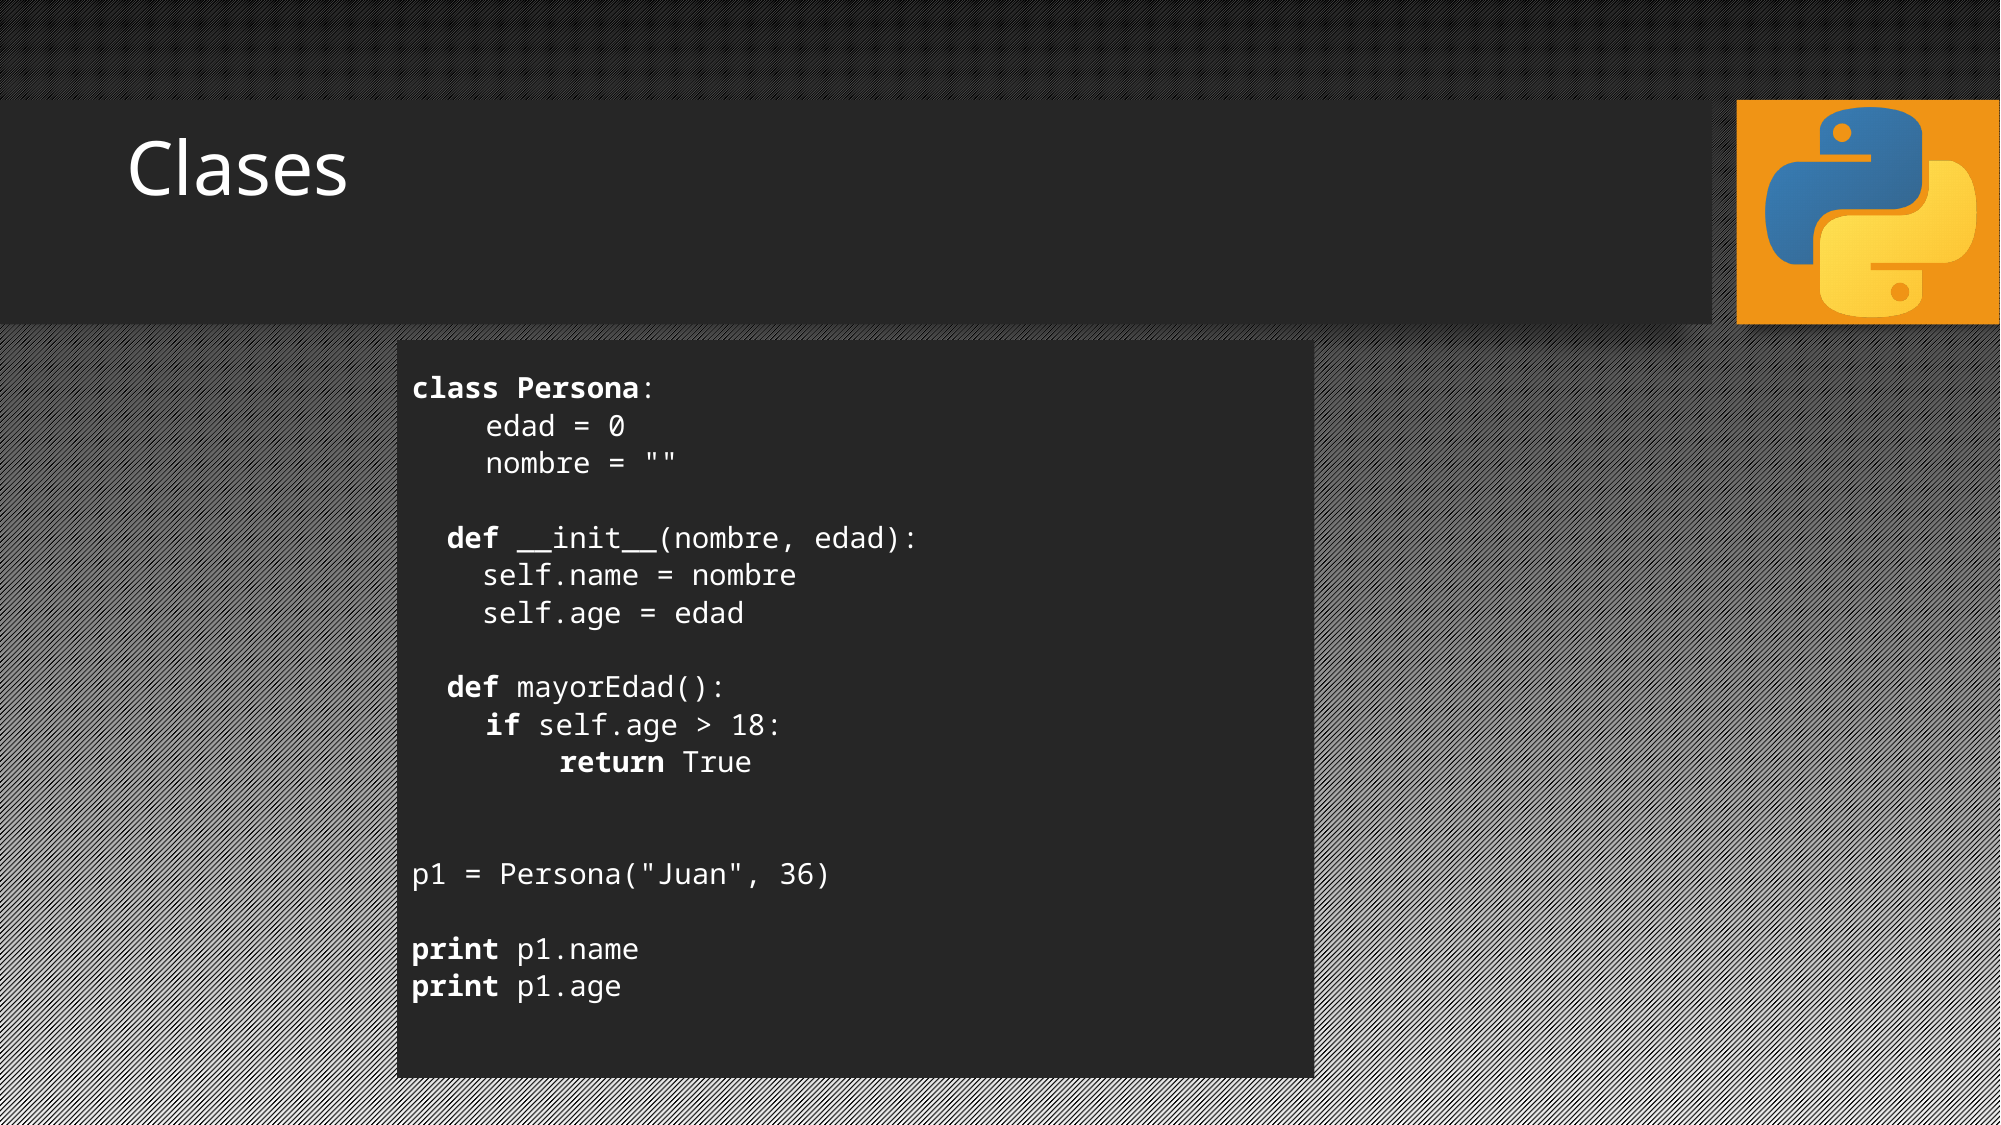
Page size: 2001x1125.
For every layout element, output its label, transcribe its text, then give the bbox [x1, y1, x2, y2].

picture [0, 0, 2000, 1125]
list [111, 383, 397, 1078]
title Clases [111, 123, 1689, 301]
picture [1765, 107, 1977, 318]
list [1315, 383, 1879, 1078]
text_box class Persona: edad = 0 nombre = "" def __init__(nombre, edad): self.name = nombre self.age = edad def mayorEdad(): if self.age > 18: return True p1 = Persona("Juan", 36) print p1.name print p1.age [397, 340, 1315, 1078]
